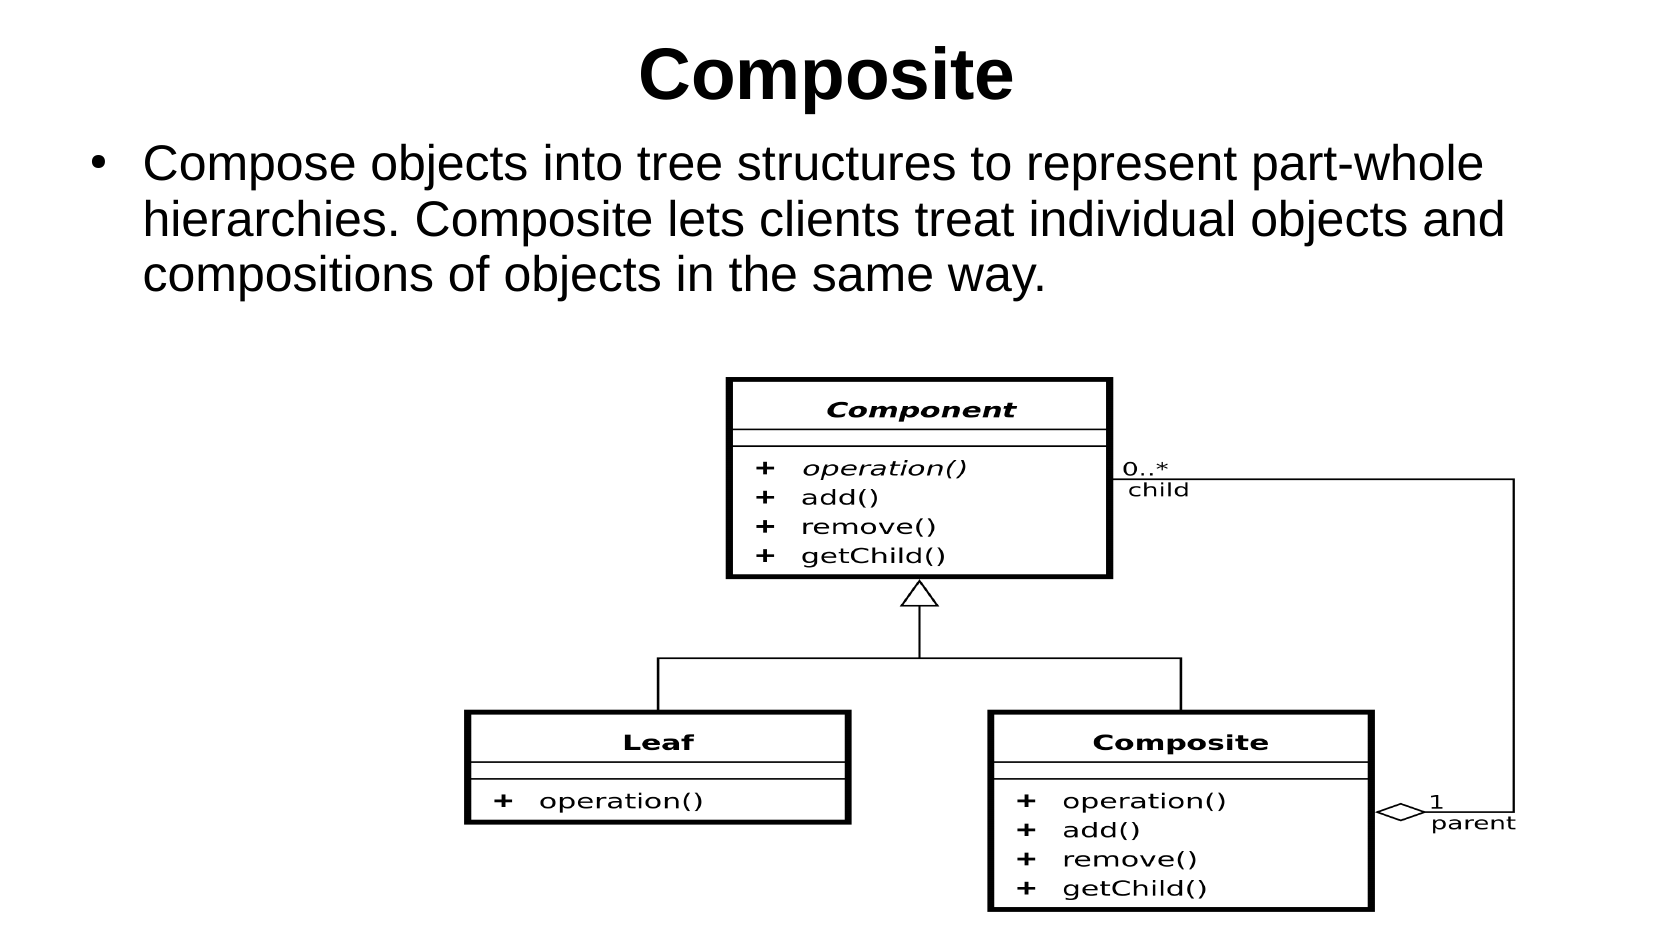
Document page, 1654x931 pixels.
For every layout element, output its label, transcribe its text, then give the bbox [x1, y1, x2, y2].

picture [420, 379, 1561, 931]
list Compose objects into tree structures to represent part-whole hierarchies. Composite lets clients treat individual objects and compositions of objects in the same way. [71, 135, 1561, 379]
title Composite [82, 33, 1571, 116]
